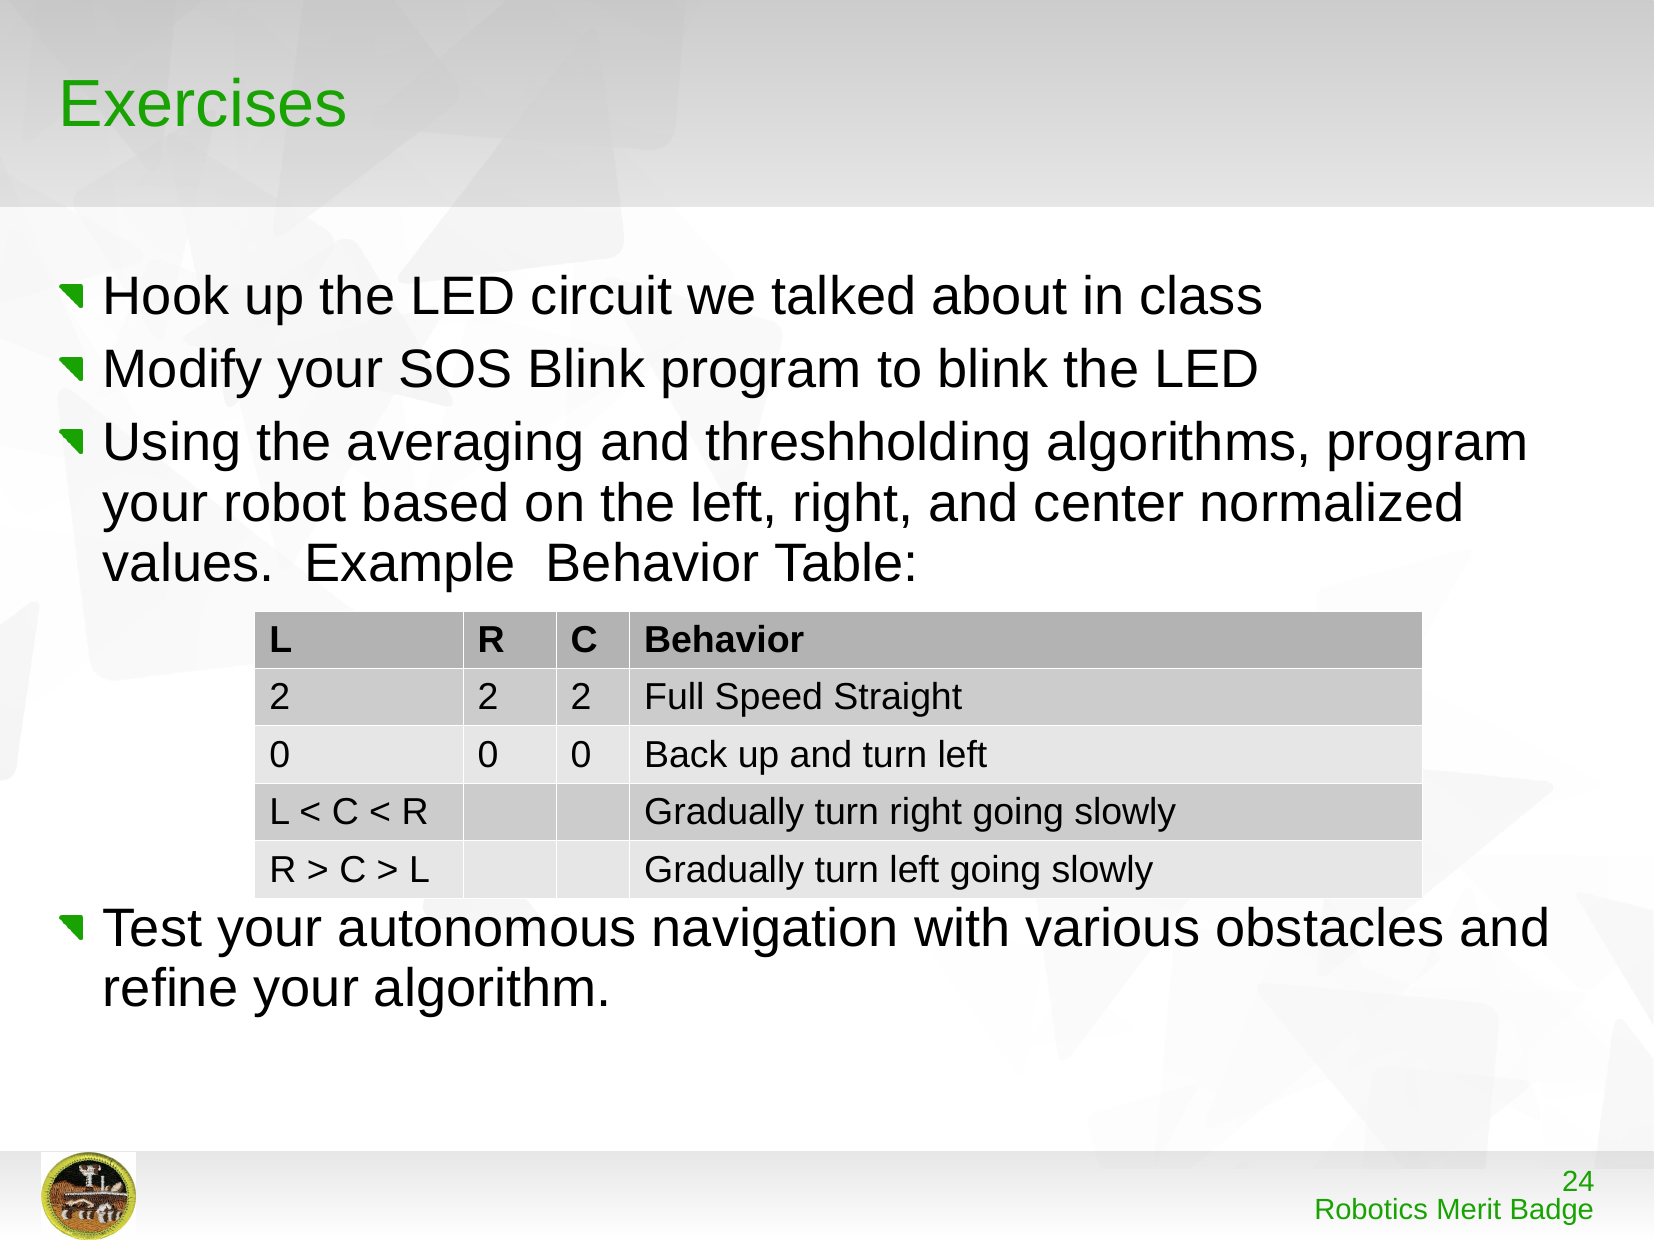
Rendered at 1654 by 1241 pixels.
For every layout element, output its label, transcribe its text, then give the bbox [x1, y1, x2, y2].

table_cell 2 [557, 669, 629, 725]
list Hook up the LED circuit we talked about in class Modify your SOS Blink program to blink the LED Using the averaging and threshholding algorithms, program your robot based on the left, right, and center normalized values. Example Behavior Table: Test your autonomous navigation with various obstacles and refine your algorithm. [59, 265, 1595, 1104]
table_cell Gradually turn left going slowly [630, 841, 1422, 898]
table_cell [557, 841, 629, 898]
table_cell 2 [464, 669, 556, 725]
table_cell R > C > L [255, 841, 463, 898]
picture [41, 1152, 136, 1240]
table_header C [557, 612, 629, 668]
table_cell [464, 841, 556, 898]
picture [0, 0, 783, 931]
table_cell 0 [255, 726, 463, 783]
title Exercises [59, 29, 1595, 178]
table_cell 2 [255, 669, 463, 725]
table_cell Gradually turn right going slowly [630, 784, 1422, 840]
table_cell Back up and turn left [630, 726, 1422, 783]
table_header R [464, 612, 556, 668]
table_cell 0 [464, 726, 556, 783]
table_cell [464, 784, 556, 840]
picture [915, 548, 1654, 1169]
table_header L [255, 612, 463, 668]
table_cell [557, 784, 629, 840]
table_cell L < C < R [255, 784, 463, 840]
table_cell 0 [557, 726, 629, 783]
table_cell Full Speed Straight [630, 669, 1422, 725]
table_header Behavior [630, 612, 1422, 668]
